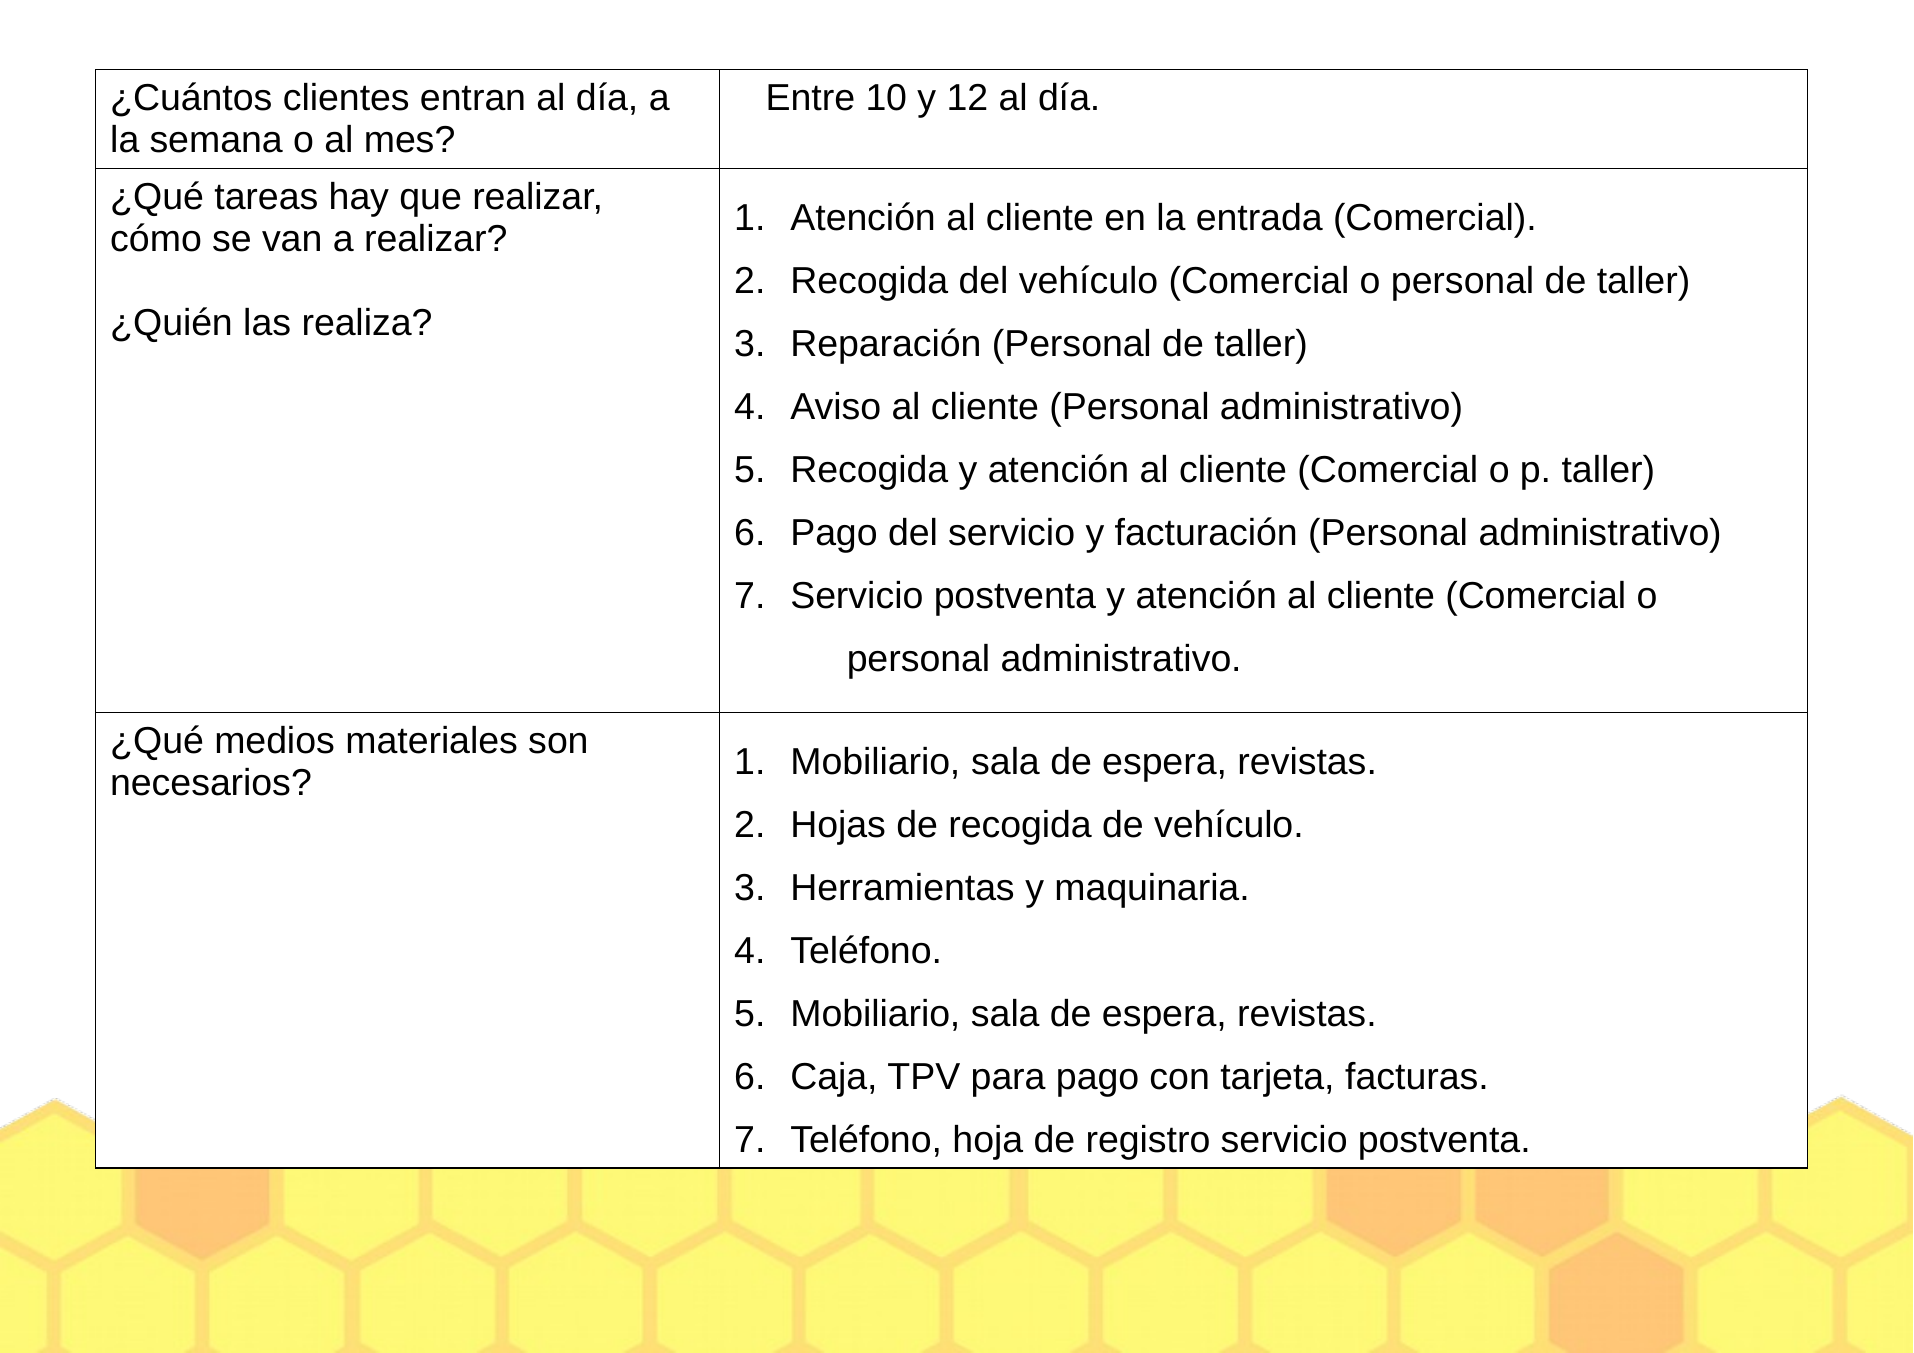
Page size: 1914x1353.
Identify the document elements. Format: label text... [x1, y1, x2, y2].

table_cell ¿Qué medios materiales son necesarios? [96, 713, 719, 1167]
table_cell Mobiliario, sala de espera, revistas. Hojas de recogida de vehículo. Herramientas y maquinaria. Teléfono. Mobiliario, sala de espera, revistas. Caja, TPV para pago con tarjeta, facturas. Teléfono, hoja de registro servicio postventa. [720, 713, 1807, 1167]
picture [0, 1092, 1913, 1353]
table_cell ¿Qué tareas hay que realizar, cómo se van a realizar? ¿Quién las realiza? [96, 169, 719, 712]
table_cell Atención al cliente en la entrada (Comercial). Recogida del vehículo (Comercial o personal de taller) Reparación (Personal de taller) Aviso al cliente (Personal administrativo) Recogida y atención al cliente (Comercial o p. taller) Pago del servicio y facturación (Personal administrativo) Servicio postventa y atención al cliente (Comercial o personal administrativo. [720, 169, 1807, 712]
table_header ¿Cuántos clientes entran al día, a la semana o al mes? [96, 70, 719, 168]
table_header Entre 10 y 12 al día. [720, 70, 1807, 168]
